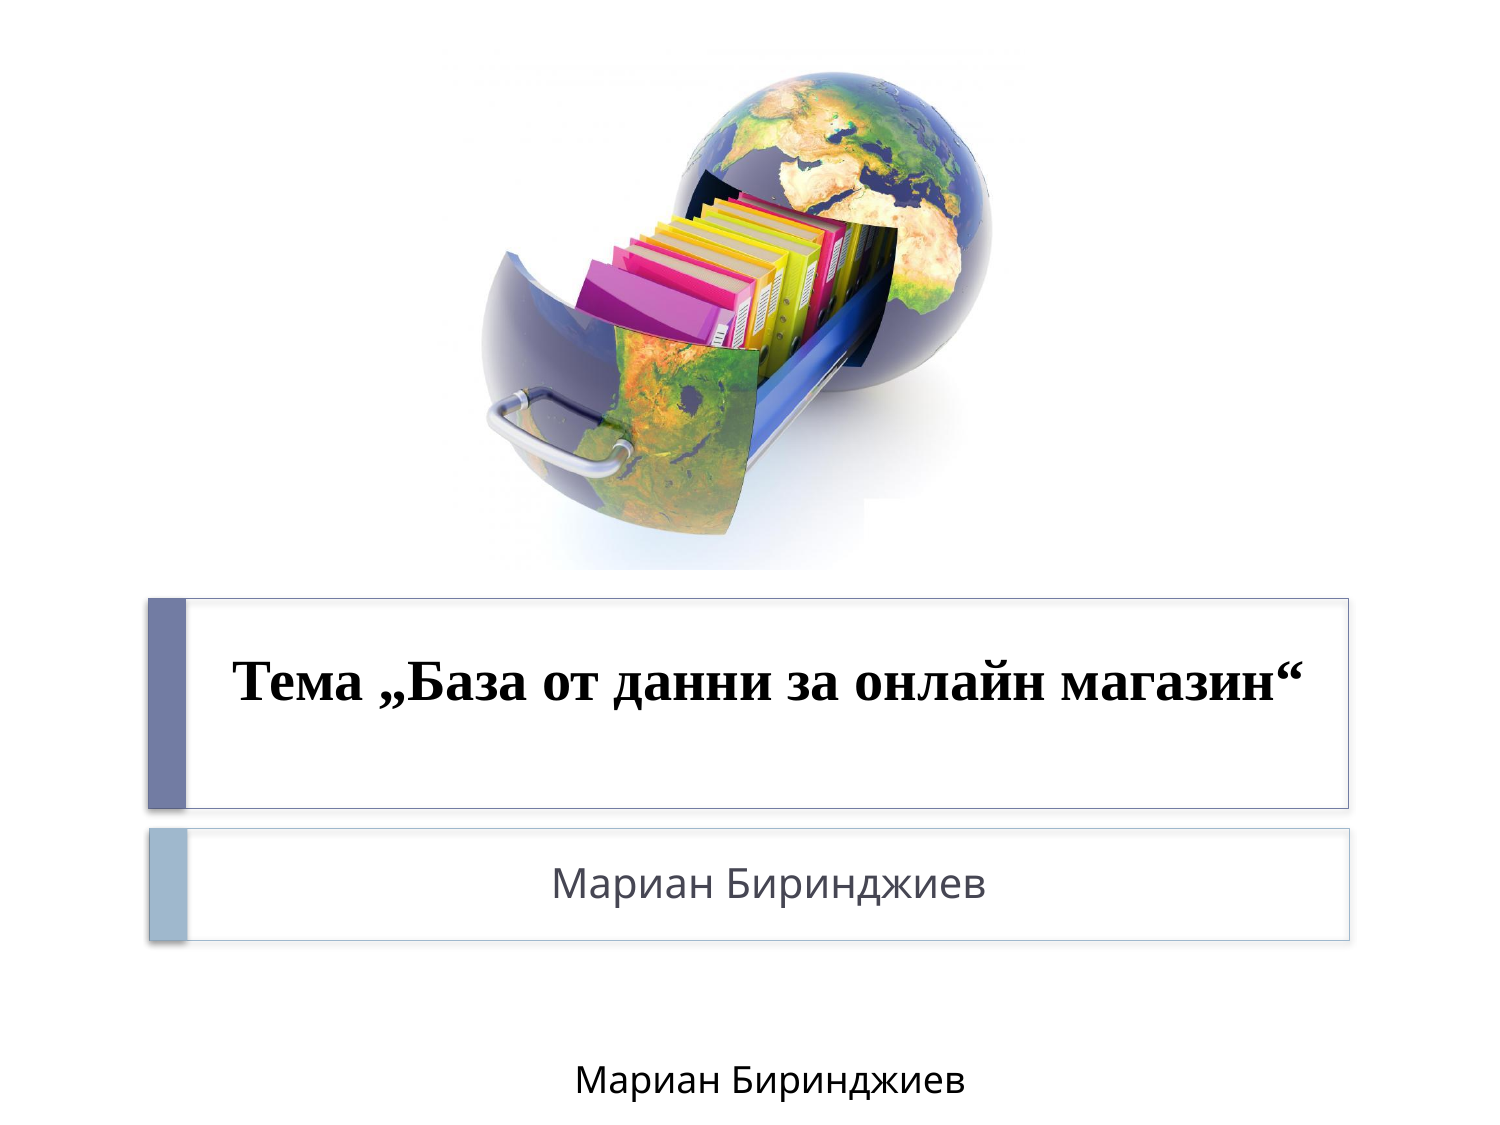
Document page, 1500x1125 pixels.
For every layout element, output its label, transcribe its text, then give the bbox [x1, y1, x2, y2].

title Тема „База от данни за онлайн магазин“ [187, 600, 1350, 800]
text_box Мариан Биринджиев [187, 1048, 1363, 1109]
picture [437, 49, 1025, 570]
subtitle Мариан Биринджиев [187, 849, 1350, 971]
